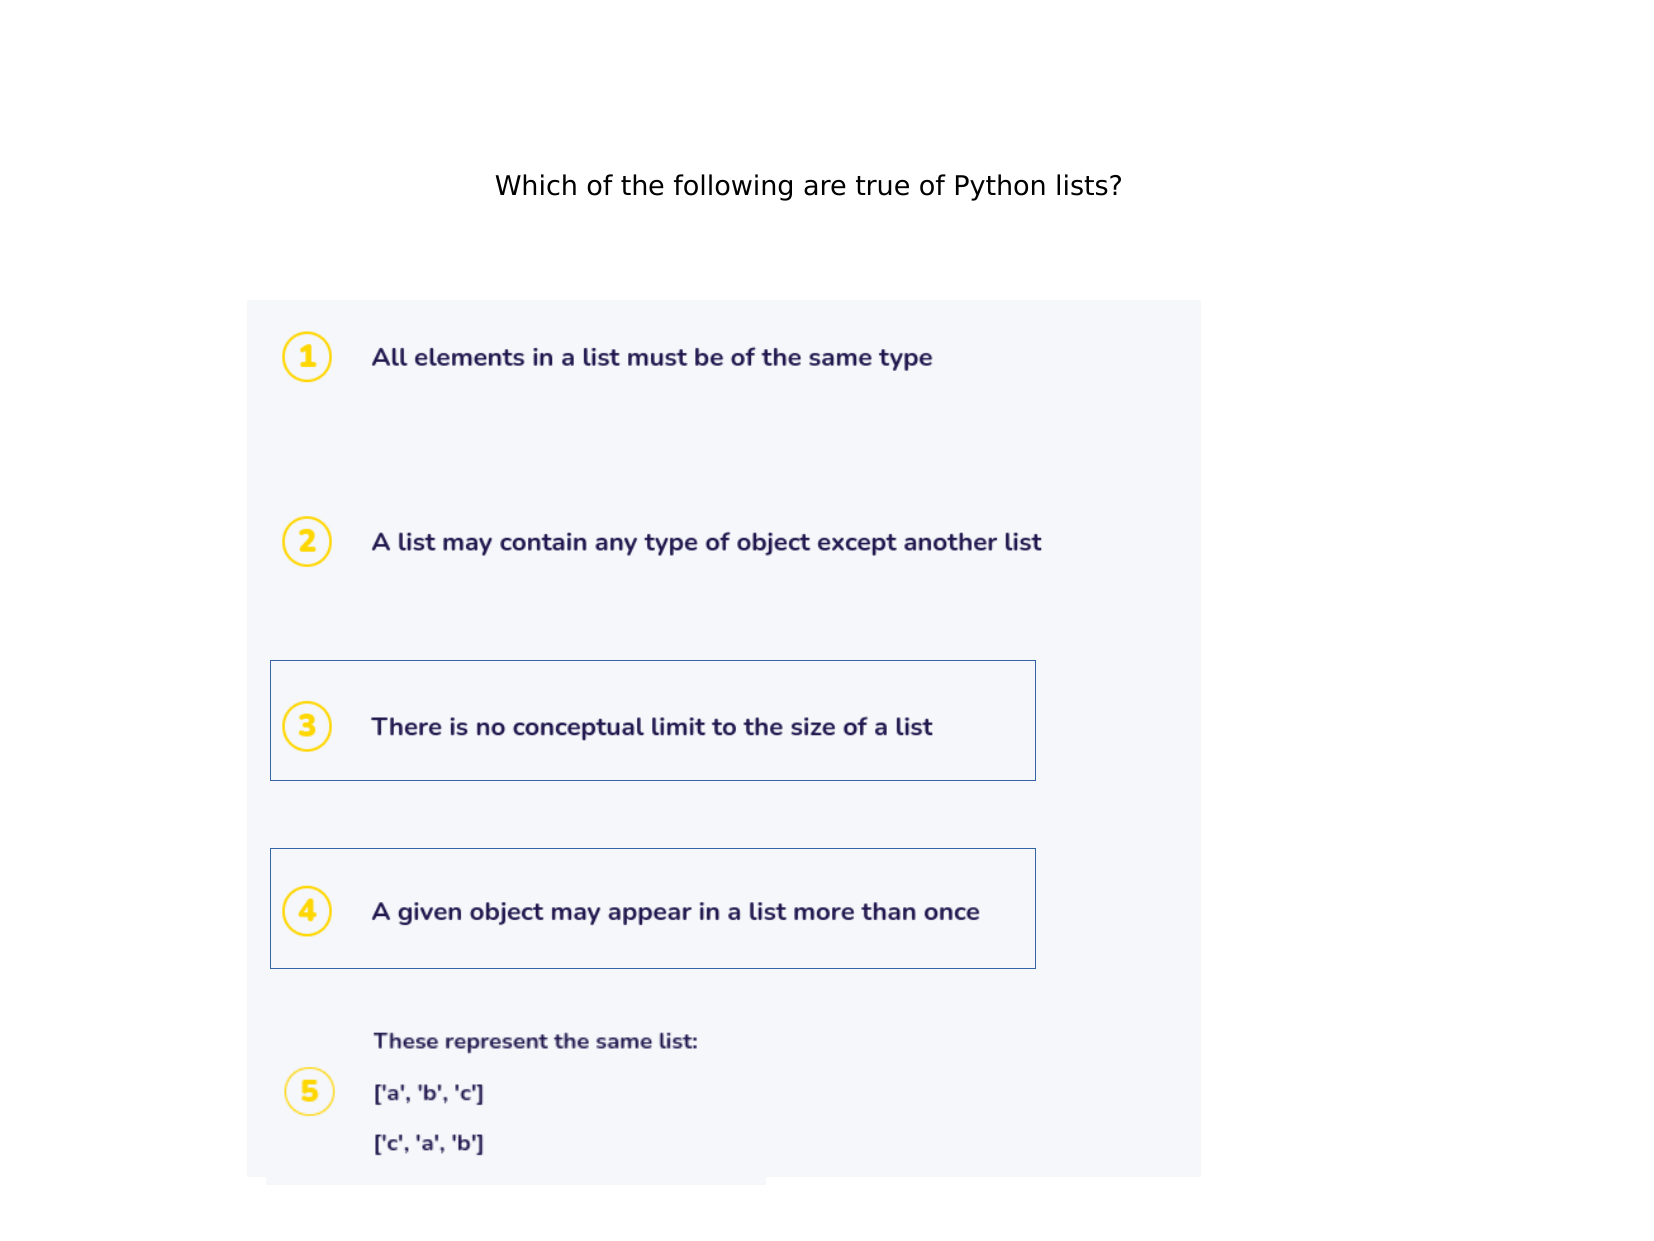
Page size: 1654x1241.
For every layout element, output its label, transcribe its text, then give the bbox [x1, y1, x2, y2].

text_box Which of the following are true of Python lists? [480, 162, 1267, 241]
picture [247, 300, 1201, 1186]
